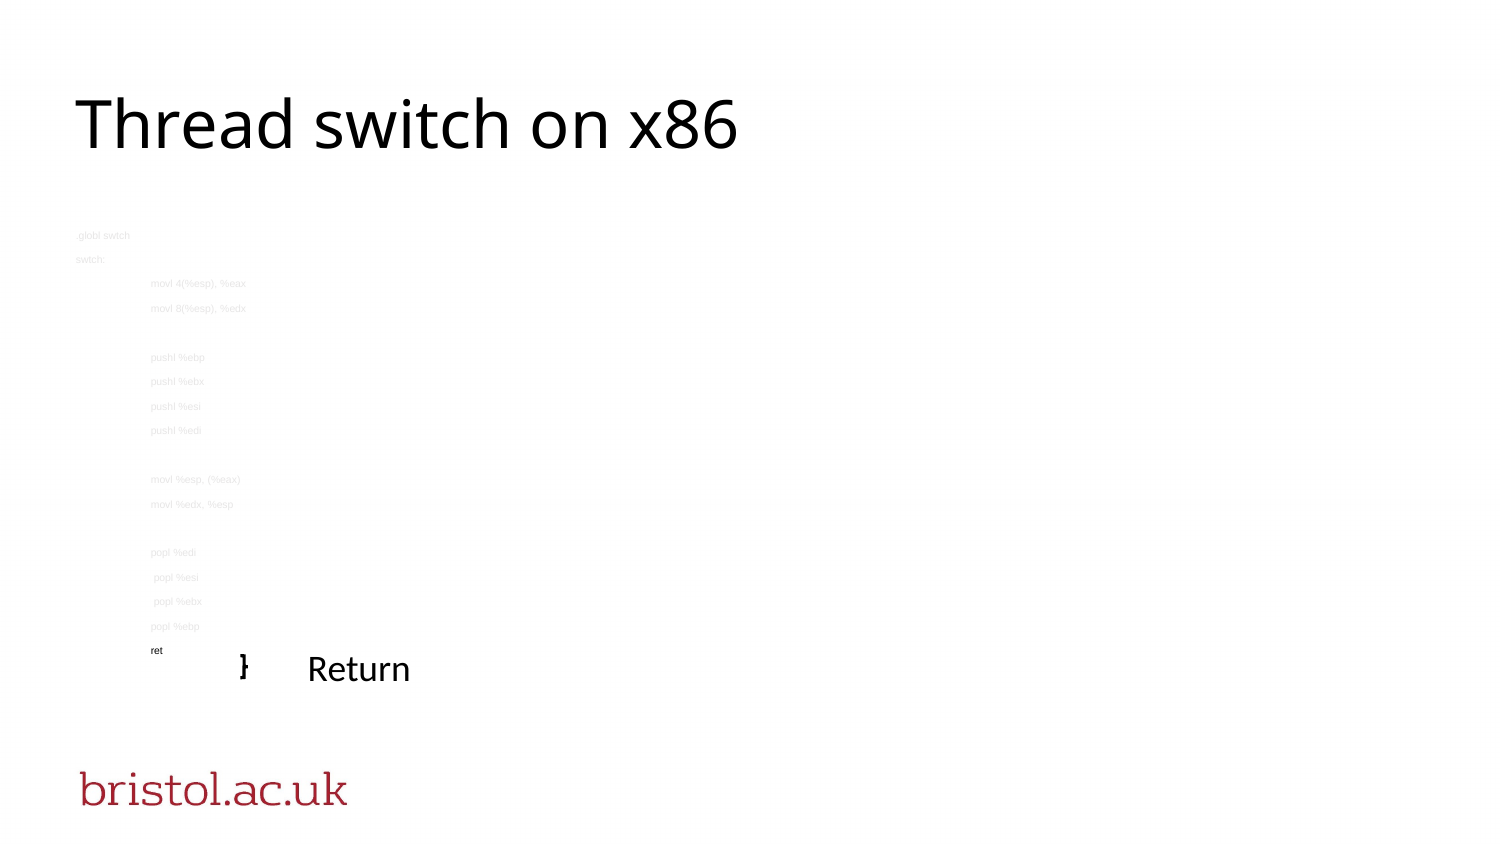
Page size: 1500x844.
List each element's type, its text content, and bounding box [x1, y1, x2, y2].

text_box Return [292, 636, 428, 698]
list .globl swtch swtch: movl 4(%esp), %eax movl 8(%esp), %edx pushl %ebp pushl %ebx pushl %esi pushl %edi movl %esp, (%eax) movl %edx, %esp popl %edi popl %esi popl %ebx popl %ebp ret [60, 224, 1440, 699]
title Thread switch on x86 [60, 44, 1440, 209]
